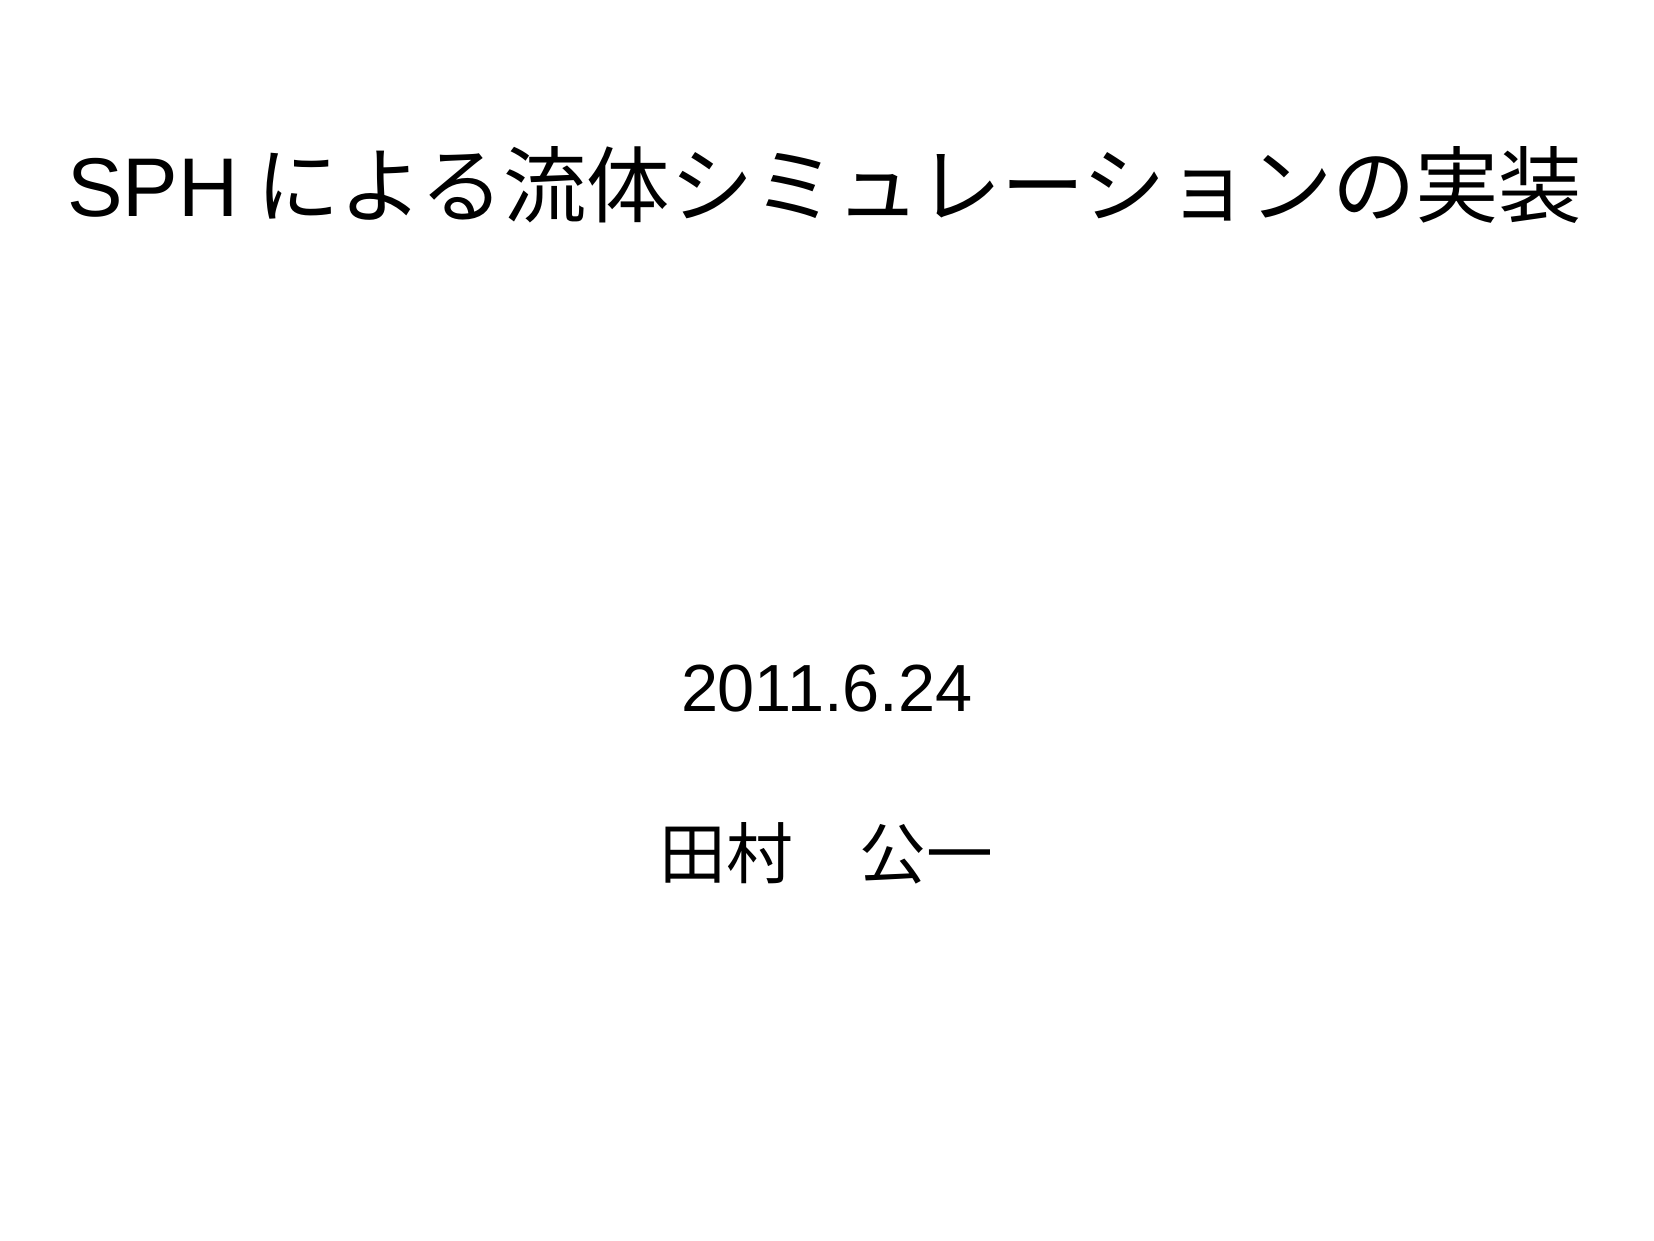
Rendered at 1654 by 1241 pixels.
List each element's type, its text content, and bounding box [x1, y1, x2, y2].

text_box SPHによる流体シミュレーションの実装 [52, 112, 1606, 221]
subtitle 2011.6.24 田村 公一 [82, 290, 1571, 1109]
